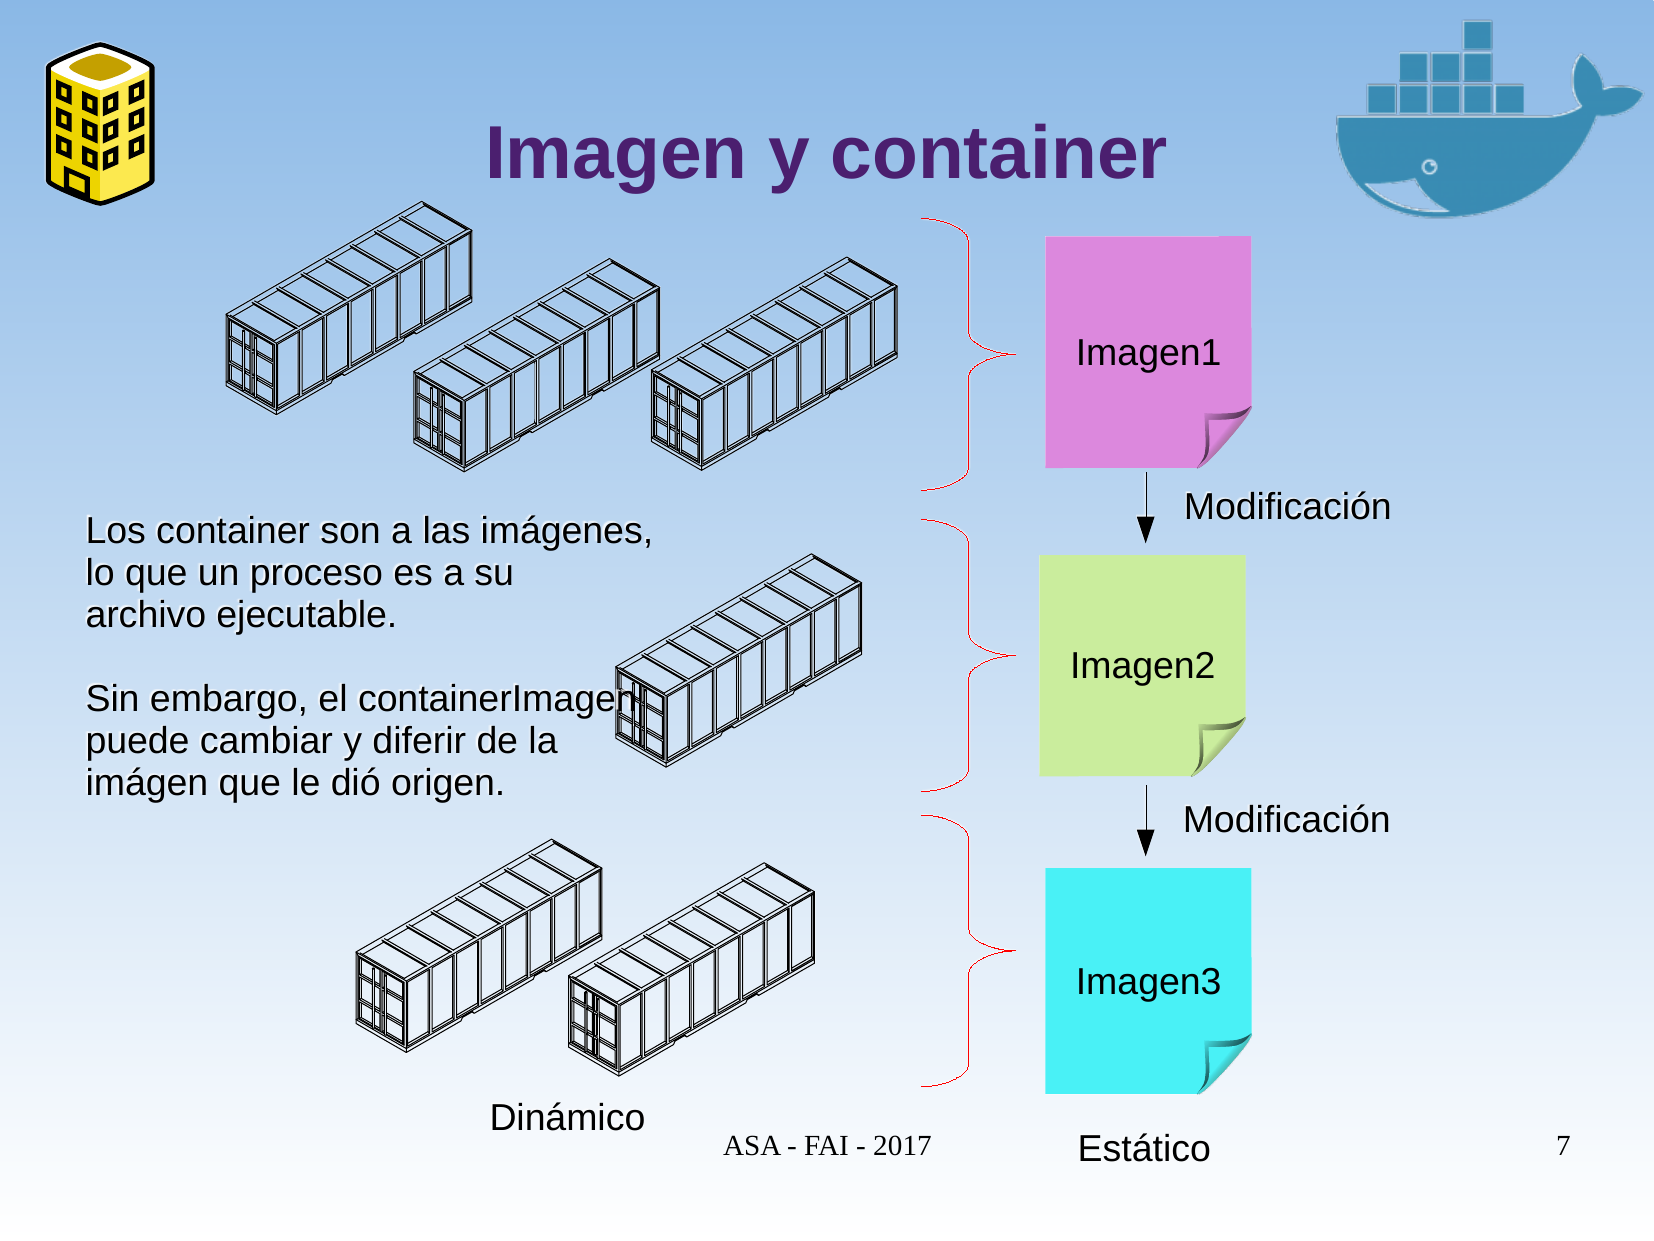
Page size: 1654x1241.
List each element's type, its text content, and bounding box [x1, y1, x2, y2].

picture [225, 200, 898, 473]
picture [679, 553, 863, 768]
picture [1045, 236, 1252, 469]
picture [1039, 555, 1247, 777]
title Imagen y container [82, 49, 1571, 257]
text_box Modificación [1168, 791, 1406, 848]
text_box Dinámico [474, 1089, 661, 1146]
text_box Los container son a las imágenes, lo que un proceso es a su archivo ejecutable. Sin embargo, el containerImagen puede cambiar y diferir de la imágen que le dió origen. [70, 501, 679, 808]
text_box Estático [1062, 1120, 1226, 1177]
picture [355, 838, 815, 1077]
text_box Modificación [1169, 478, 1407, 535]
picture [1045, 868, 1252, 1095]
picture [35, 35, 166, 213]
picture [1334, 0, 1648, 278]
